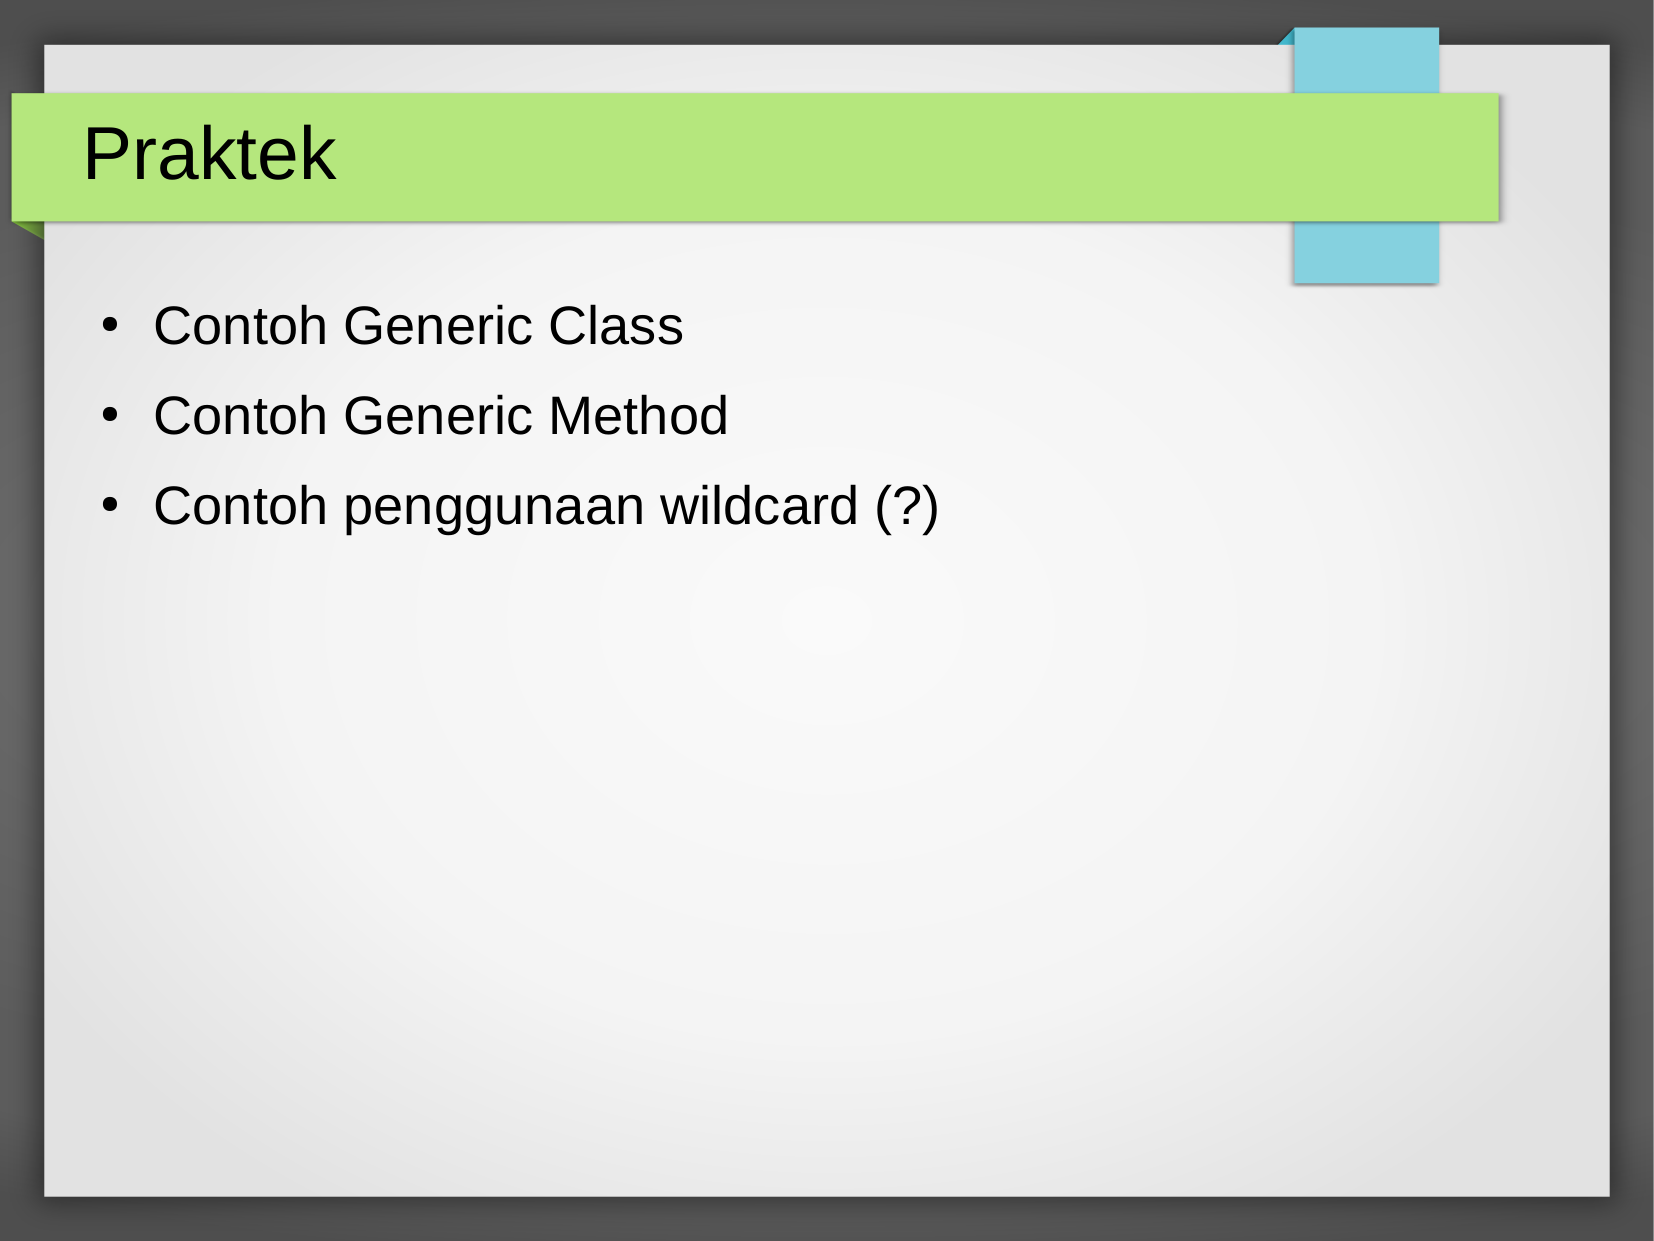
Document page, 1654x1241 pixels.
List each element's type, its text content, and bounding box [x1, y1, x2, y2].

list Contoh Generic Class Contoh Generic Method Contoh penggunaan wildcard (?) [82, 295, 1571, 1015]
picture [0, 0, 1654, 1241]
title Praktek [82, 94, 1264, 213]
